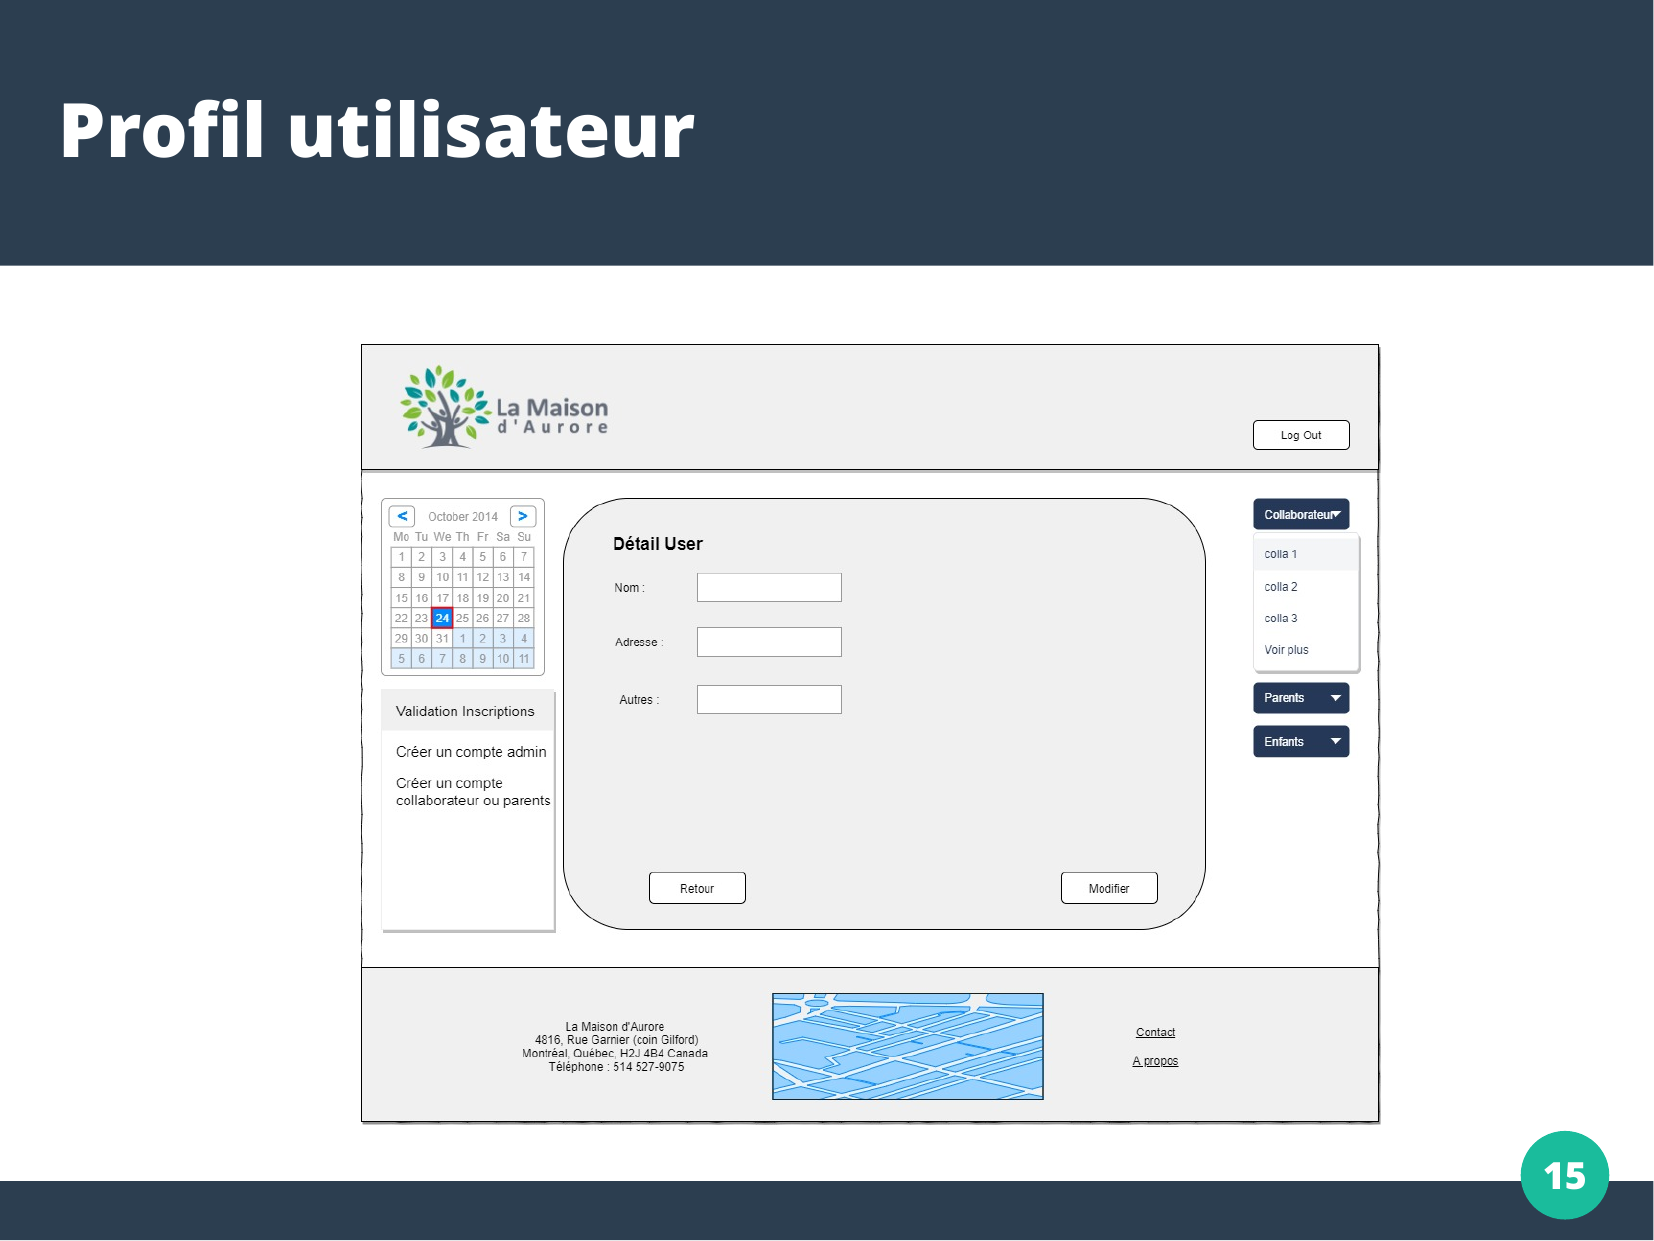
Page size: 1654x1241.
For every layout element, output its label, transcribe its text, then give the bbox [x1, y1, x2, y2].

picture [361, 344, 1381, 1126]
title Profil utilisateur [59, 49, 1595, 207]
